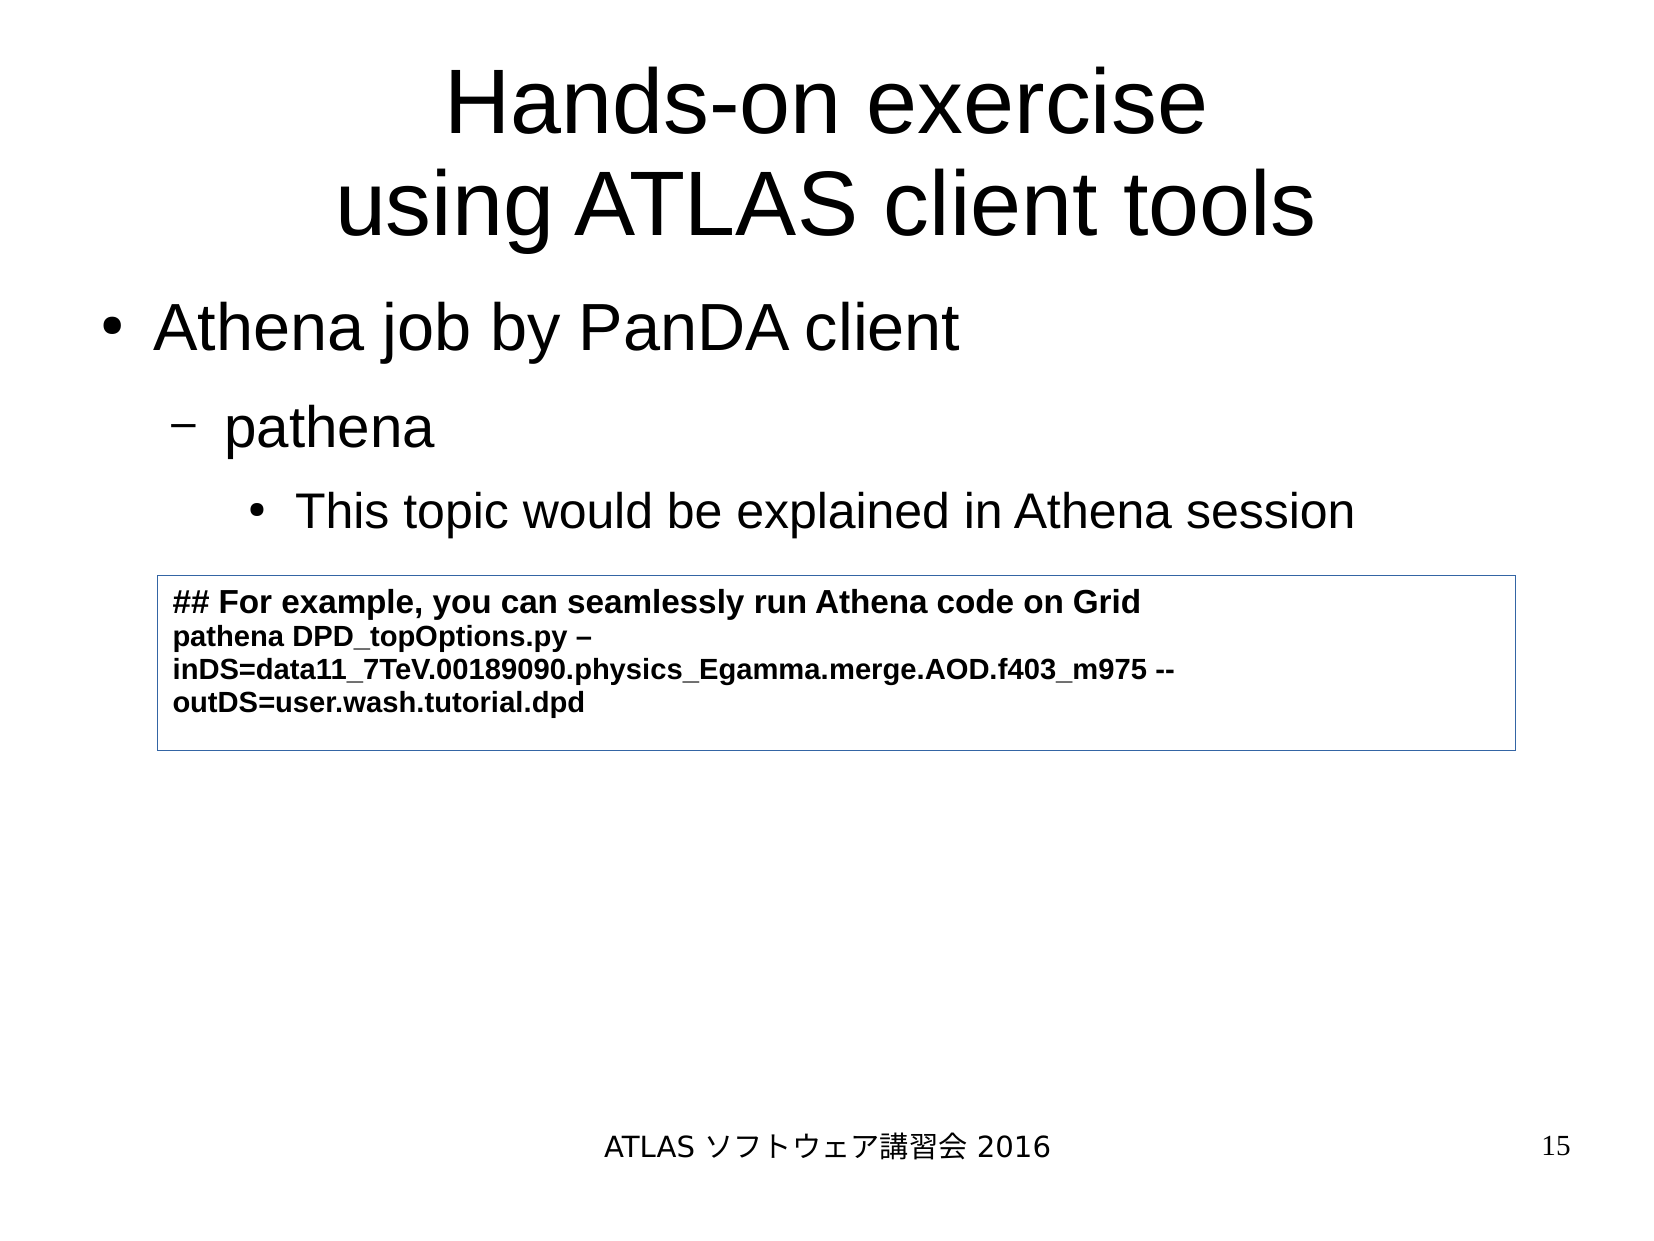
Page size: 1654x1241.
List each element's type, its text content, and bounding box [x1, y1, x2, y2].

text_box ## For example, you can seamlessly run Athena code on Grid pathena DPD_topOptions.py –inDS=data11_7TeV.00189090.physics_Egamma.merge.AOD.f403_m975 --outDS=user.wash.tutorial.dpd [157, 575, 1516, 751]
list Athena job by PanDA client pathena This topic would be explained in Athena session [82, 290, 1571, 1010]
title Hands-on exercise using ATLAS client tools [82, 49, 1571, 257]
